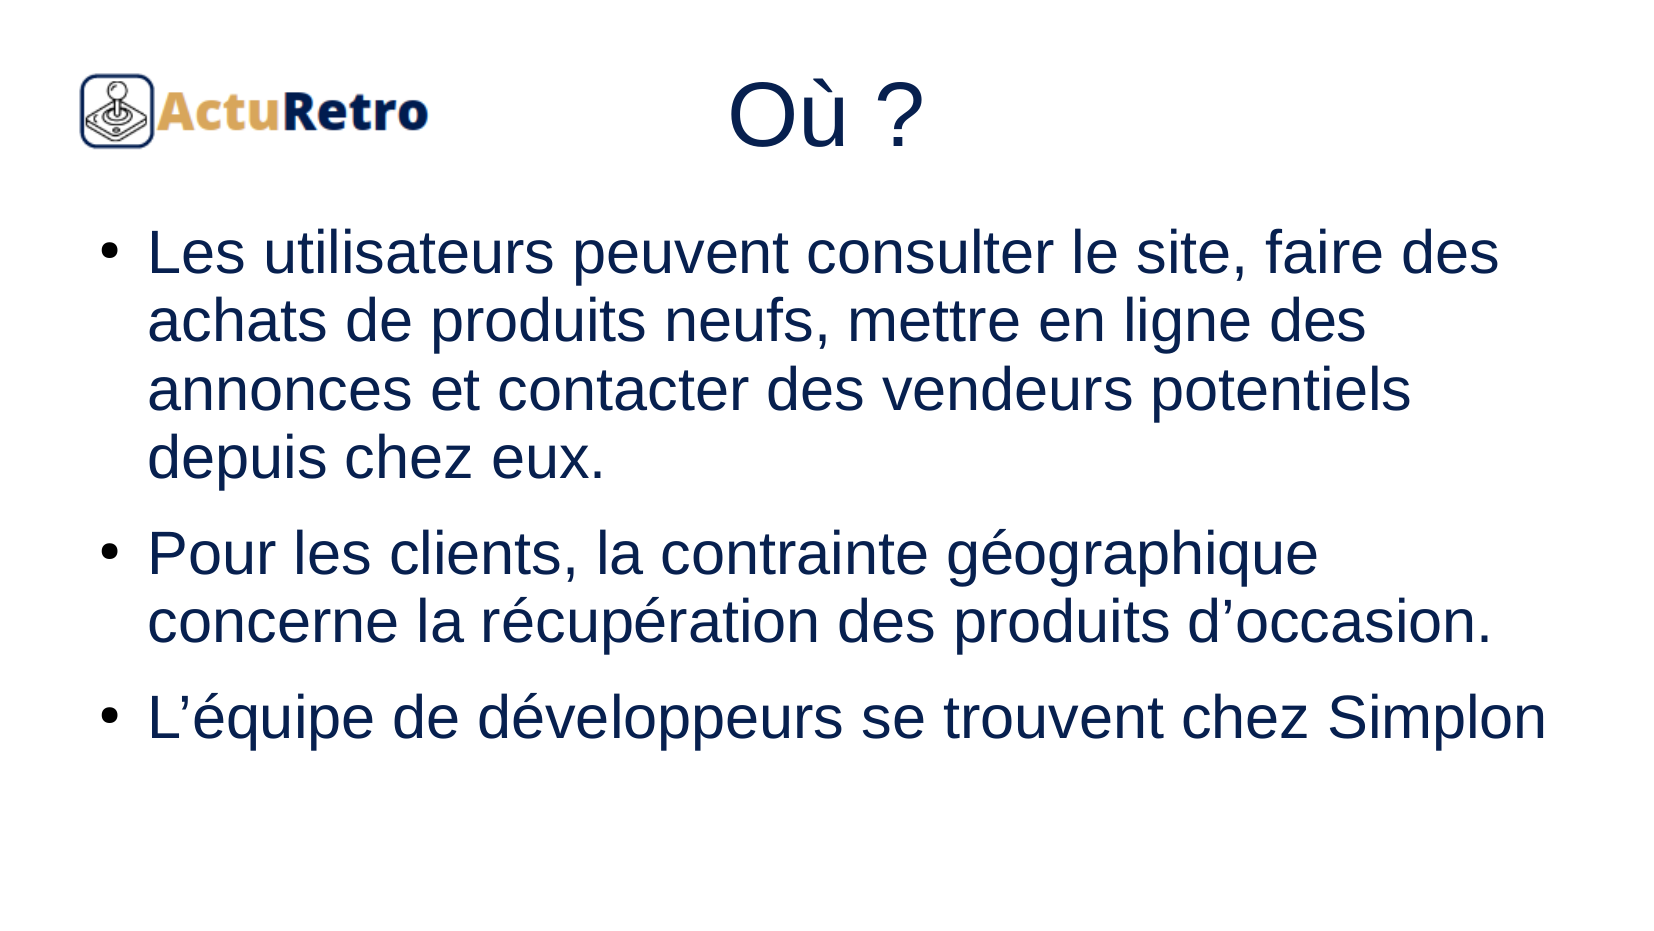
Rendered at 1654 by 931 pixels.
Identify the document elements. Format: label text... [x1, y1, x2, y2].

title Où ? [82, 37, 1571, 193]
list Les utilisateurs peuvent consulter le site, faire des achats de produits neufs, mettre en ligne des annonces et contacter des vendeurs potentiels depuis chez eux. Pour les clients, la contrainte géographique concerne la récupération des produits d’occasion. L’équipe de développeurs se trouvent chez Simplon [82, 217, 1571, 804]
picture [75, 69, 434, 154]
